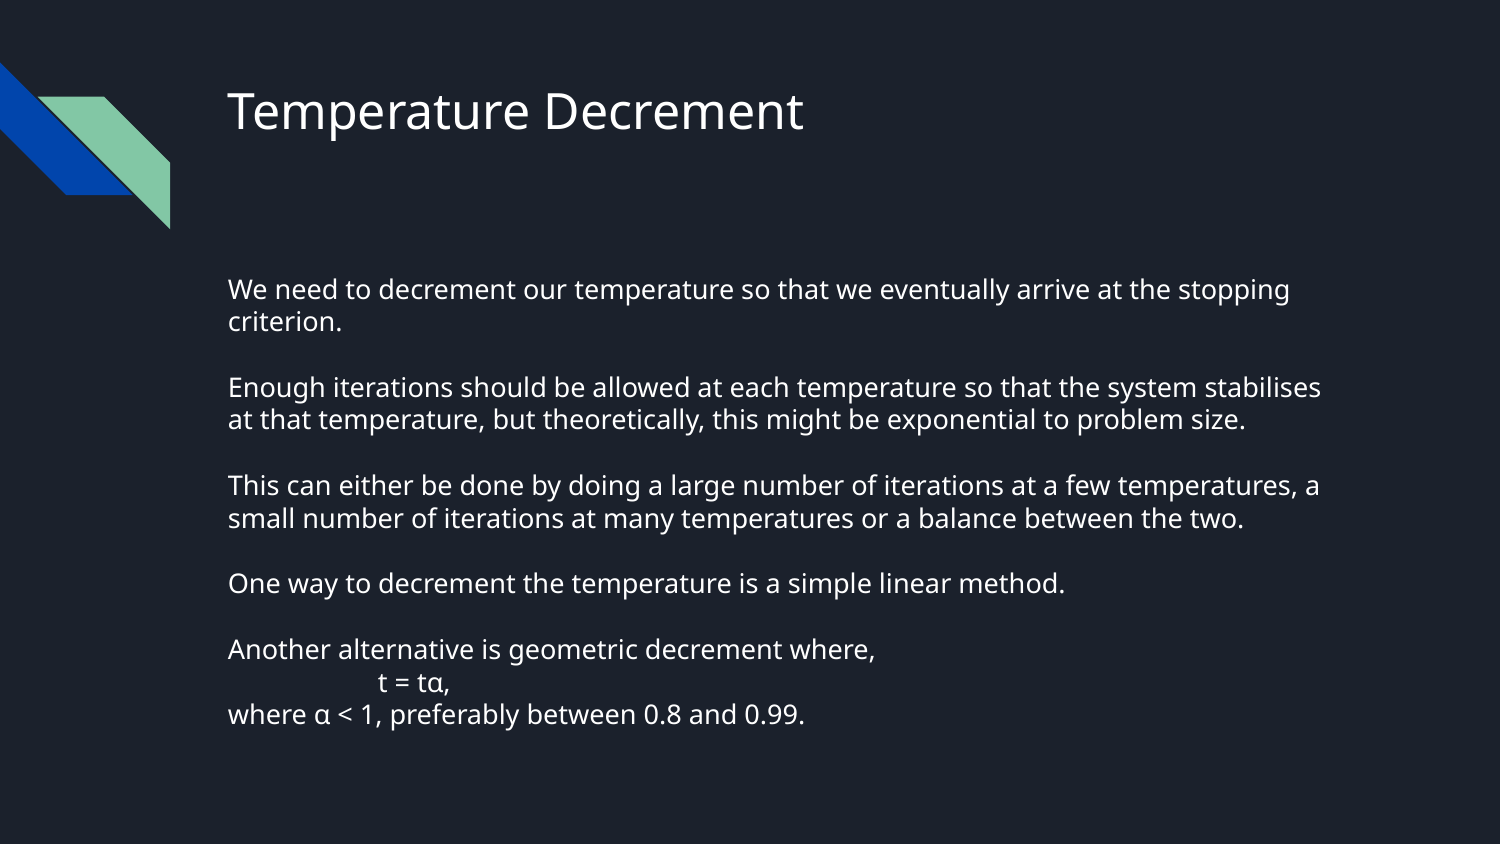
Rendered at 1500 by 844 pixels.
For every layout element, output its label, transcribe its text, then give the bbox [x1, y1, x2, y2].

title Temperature Decrement [212, 64, 1368, 215]
list We need to decrement our temperature so that we eventually arrive at the stopping criterion. Enough iterations should be allowed at each temperature so that the system stabilises at that temperature, but theoretically, this might be exponential to problem size. This can either be done by doing a large number of iterations at a few temperatures, a small number of iterations at many temperatures or a balance between the two. One way to decrement the temperature is a simple linear method. Another alternative is geometric decrement where, t = tα, where α < 1, preferably between 0.8 and 0.99. [212, 257, 1368, 735]
